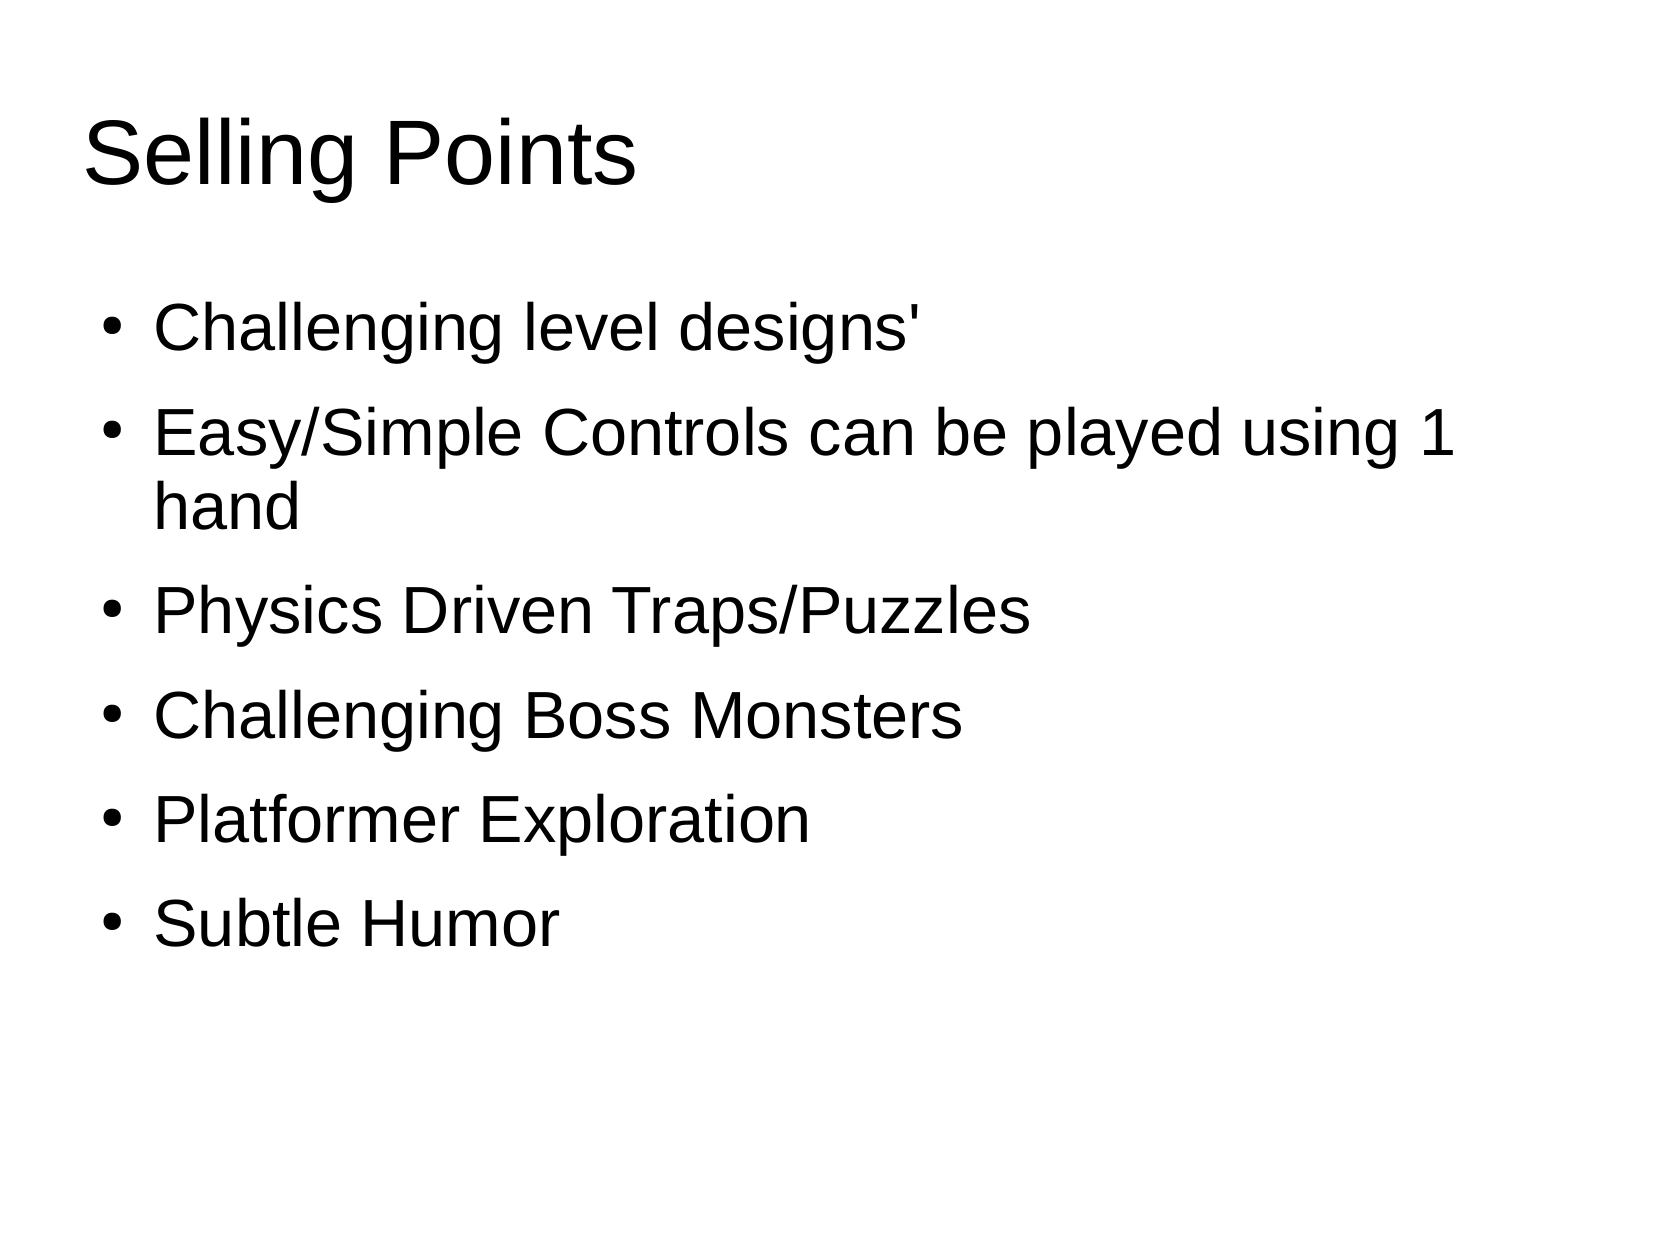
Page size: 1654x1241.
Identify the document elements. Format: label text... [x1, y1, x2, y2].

title Selling Points [82, 49, 1571, 257]
list Challenging level designs' Easy/Simple Controls can be played using 1 hand Physics Driven Traps/Puzzles Challenging Boss Monsters Platformer Exploration Subtle Humor [82, 290, 1571, 1109]
